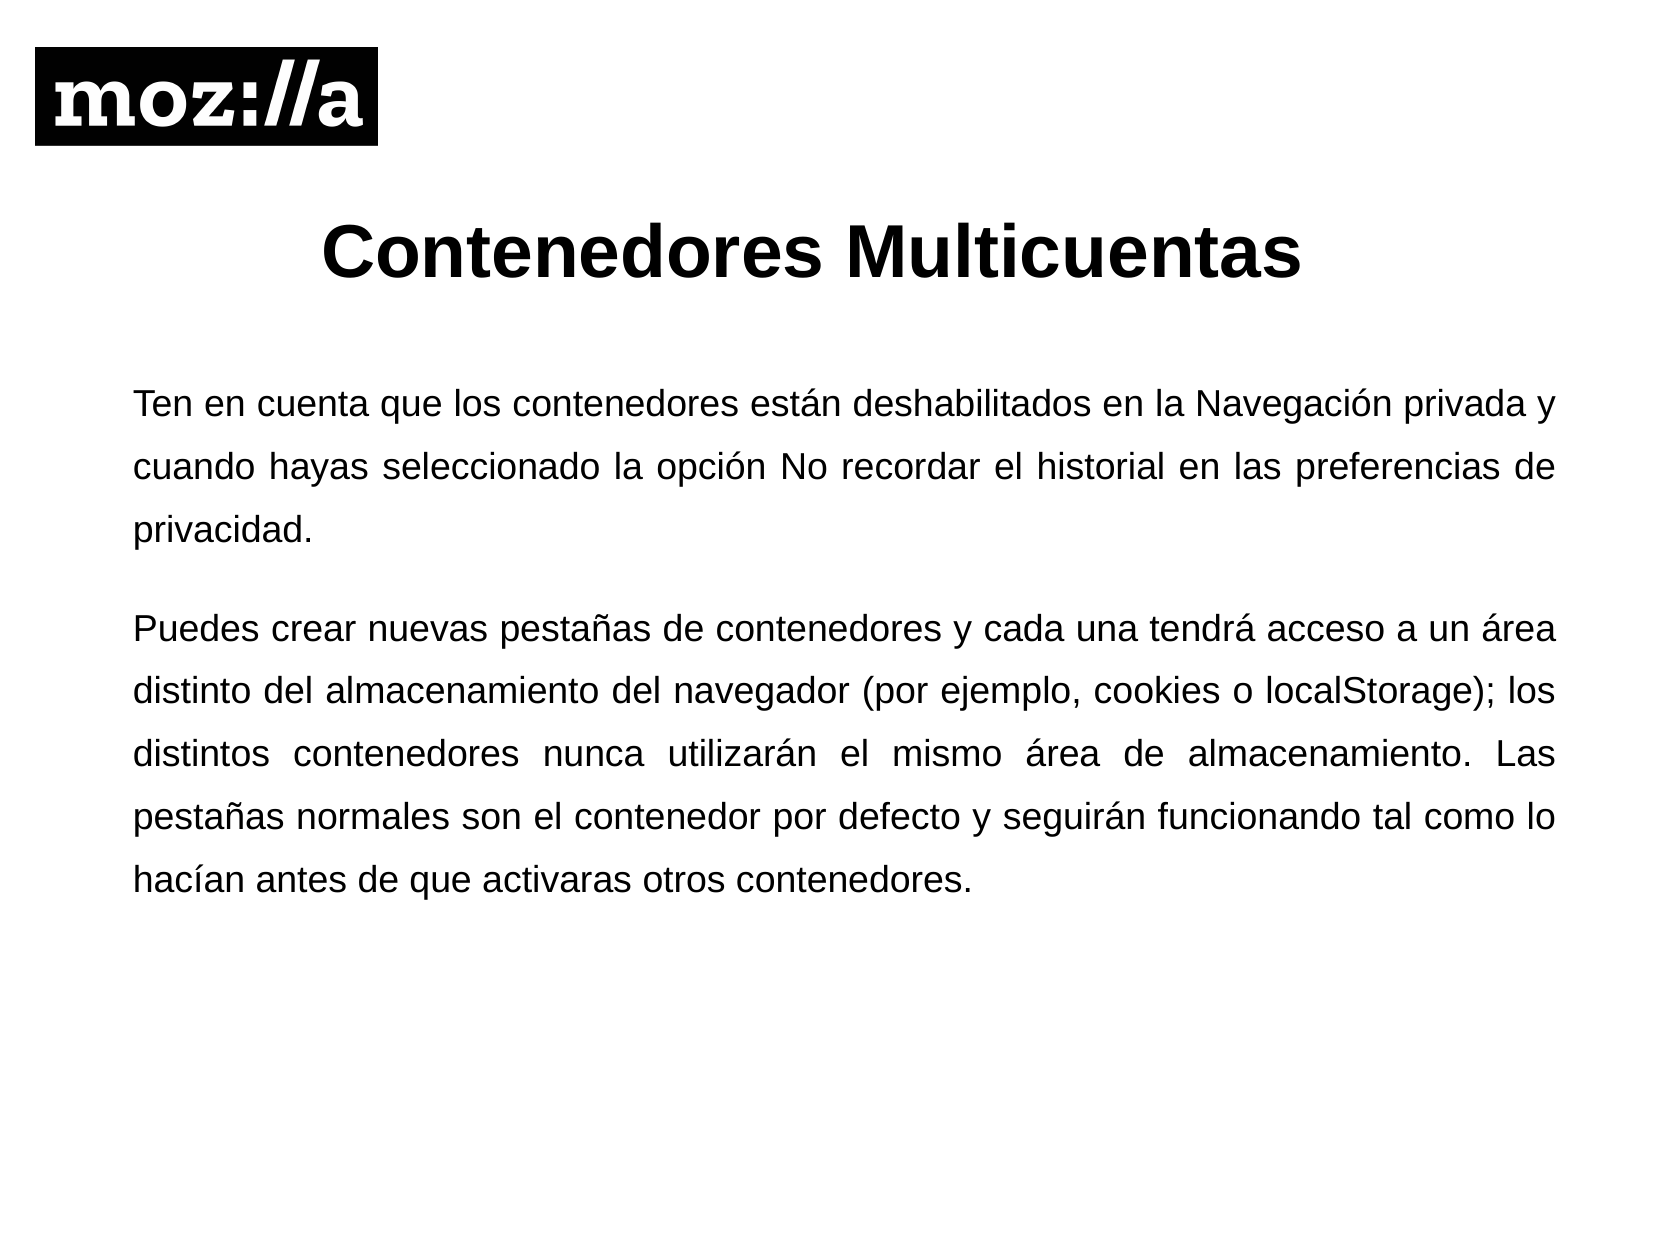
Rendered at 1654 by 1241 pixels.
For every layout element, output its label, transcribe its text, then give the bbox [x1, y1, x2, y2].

text_box Ten en cuenta que los contenedores están deshabilitados en la Navegación privada y cuando hayas seleccionado la opción No recordar el historial en las preferencias de privacidad. Puedes crear nuevas pestañas de contenedores y cada una tendrá acceso a un área distinto del almacenamiento del navegador (por ejemplo, cookies o localStorage); los distintos contenedores nunca utilizarán el mismo área de almacenamiento. Las pestañas normales son el contenedor por defecto y seguirán funcionando tal como lo hacían antes de que activaras otros contenedores. [118, 354, 1571, 945]
text_box Contenedores Multicuentas [68, 175, 1557, 328]
picture [35, 47, 378, 146]
subtitle [82, 290, 1571, 1010]
